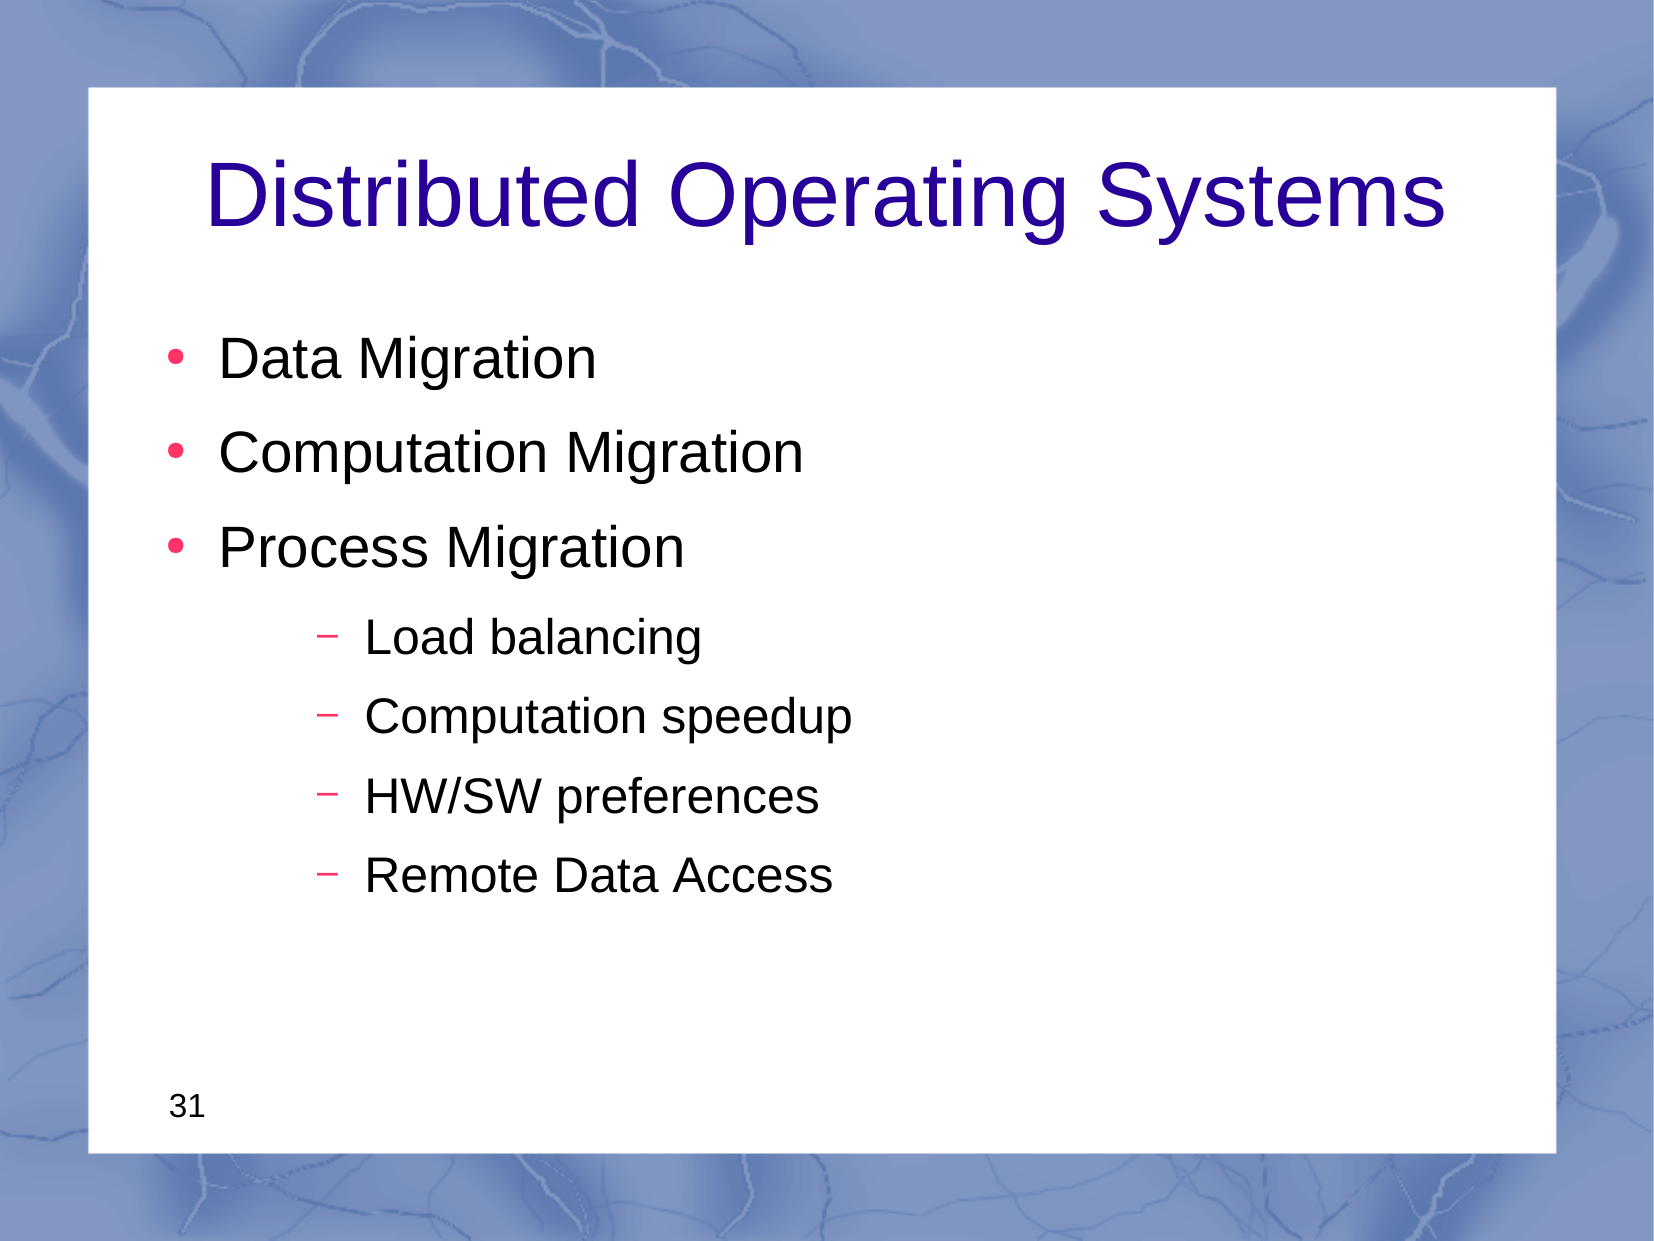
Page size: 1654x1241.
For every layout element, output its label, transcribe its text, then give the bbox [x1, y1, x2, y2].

title Distributed Operating Systems [118, 90, 1536, 298]
picture [0, 0, 1654, 1241]
list Data Migration Computation Migration Process Migration Load balancing Computation speedup HW/SW preferences Remote Data Access [147, 325, 1506, 1045]
